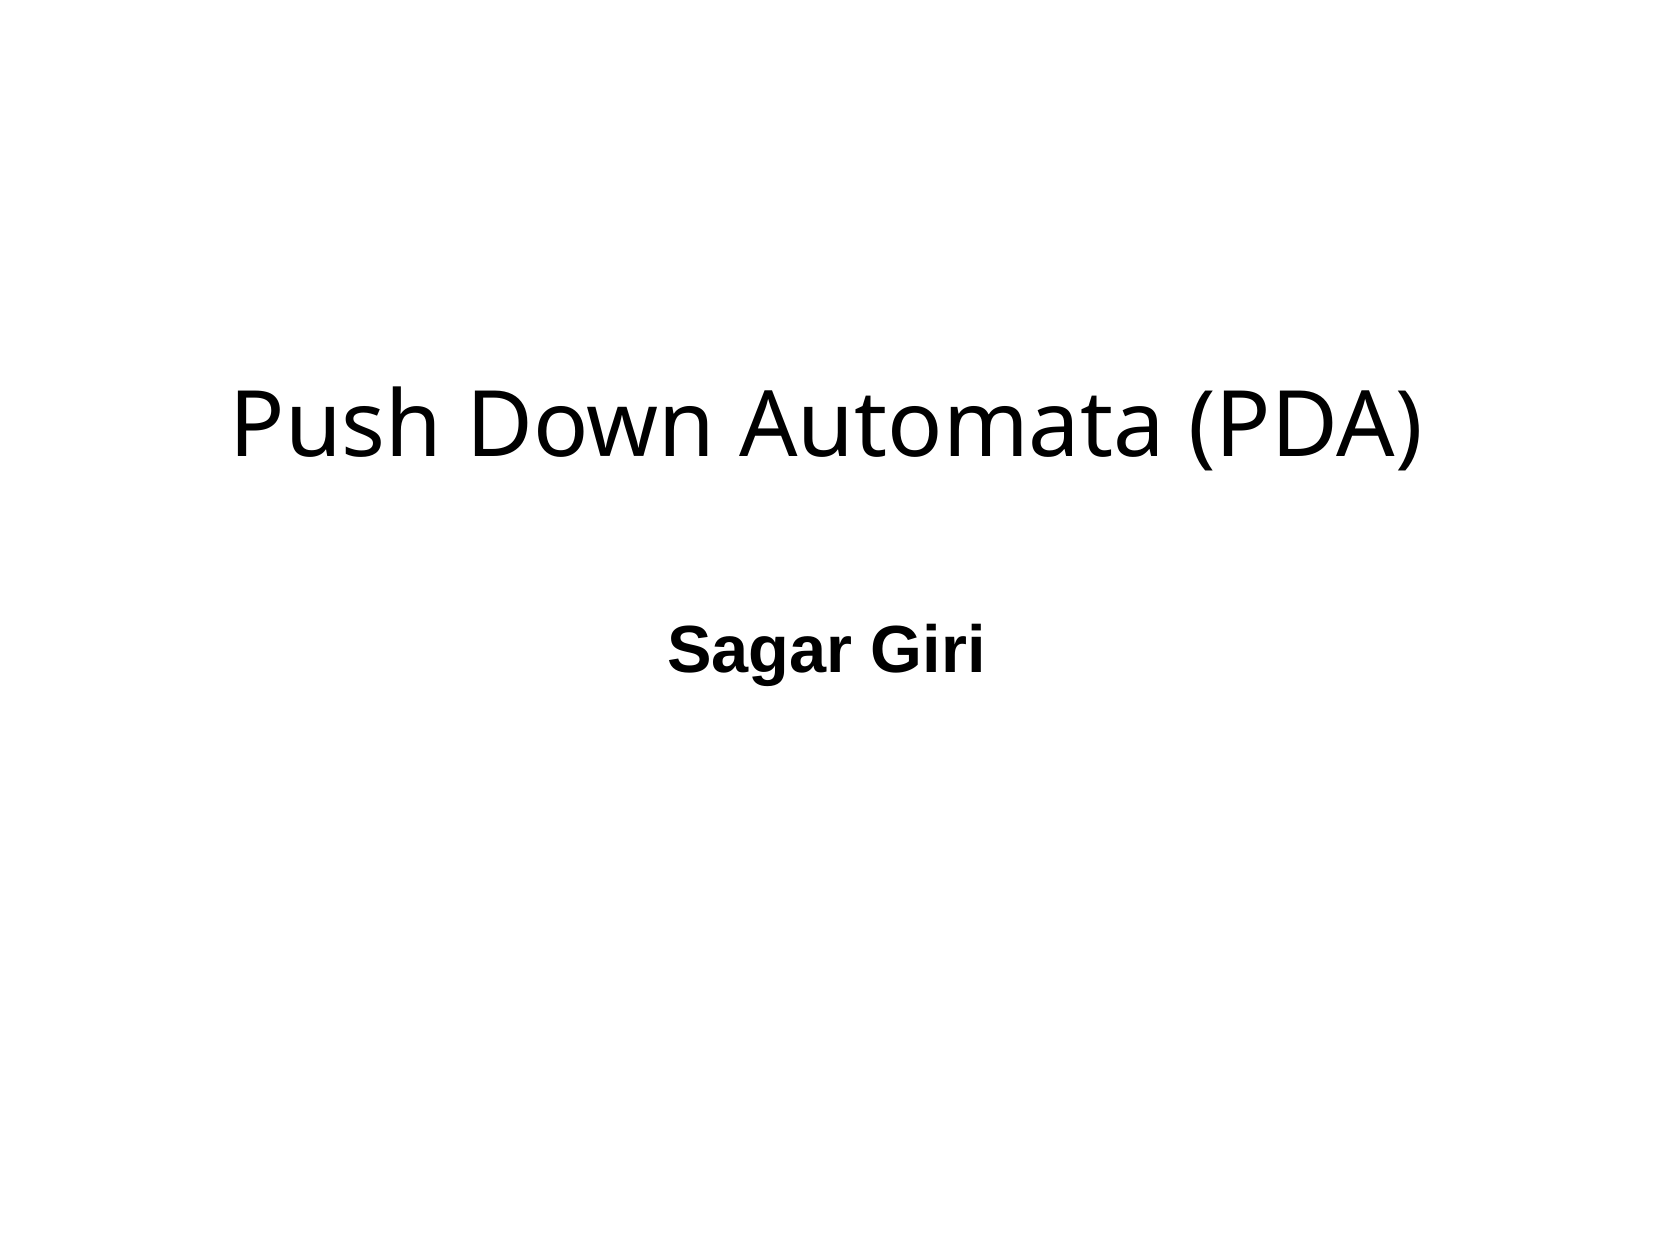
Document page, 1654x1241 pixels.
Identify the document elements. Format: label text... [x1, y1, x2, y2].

subtitle Sagar Giri [82, 290, 1571, 1010]
